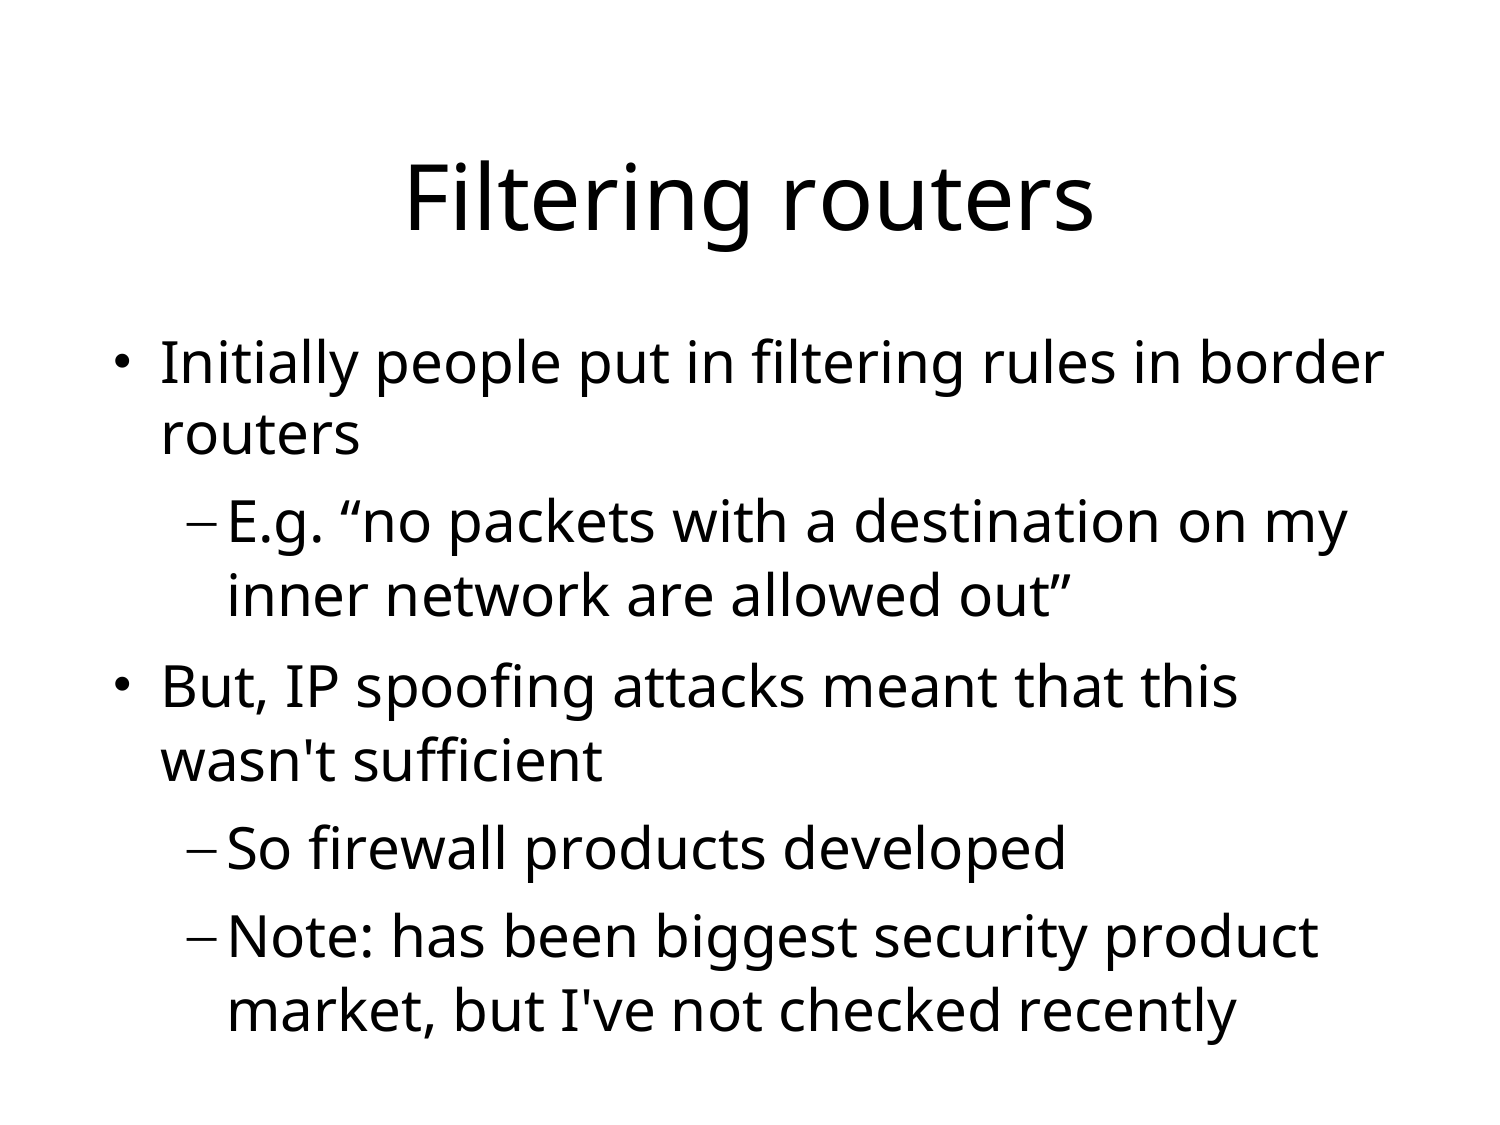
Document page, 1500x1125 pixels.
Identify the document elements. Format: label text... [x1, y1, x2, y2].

title Filtering routers [112, 99, 1388, 288]
list Initially people put in filtering rules in border routers E.g. “no packets with a destination on my inner network are allowed out” But, IP spoofing attacks meant that this wasn't sufficient So firewall products developed Note: has been biggest security product market, but I've not checked recently [112, 324, 1388, 1087]
